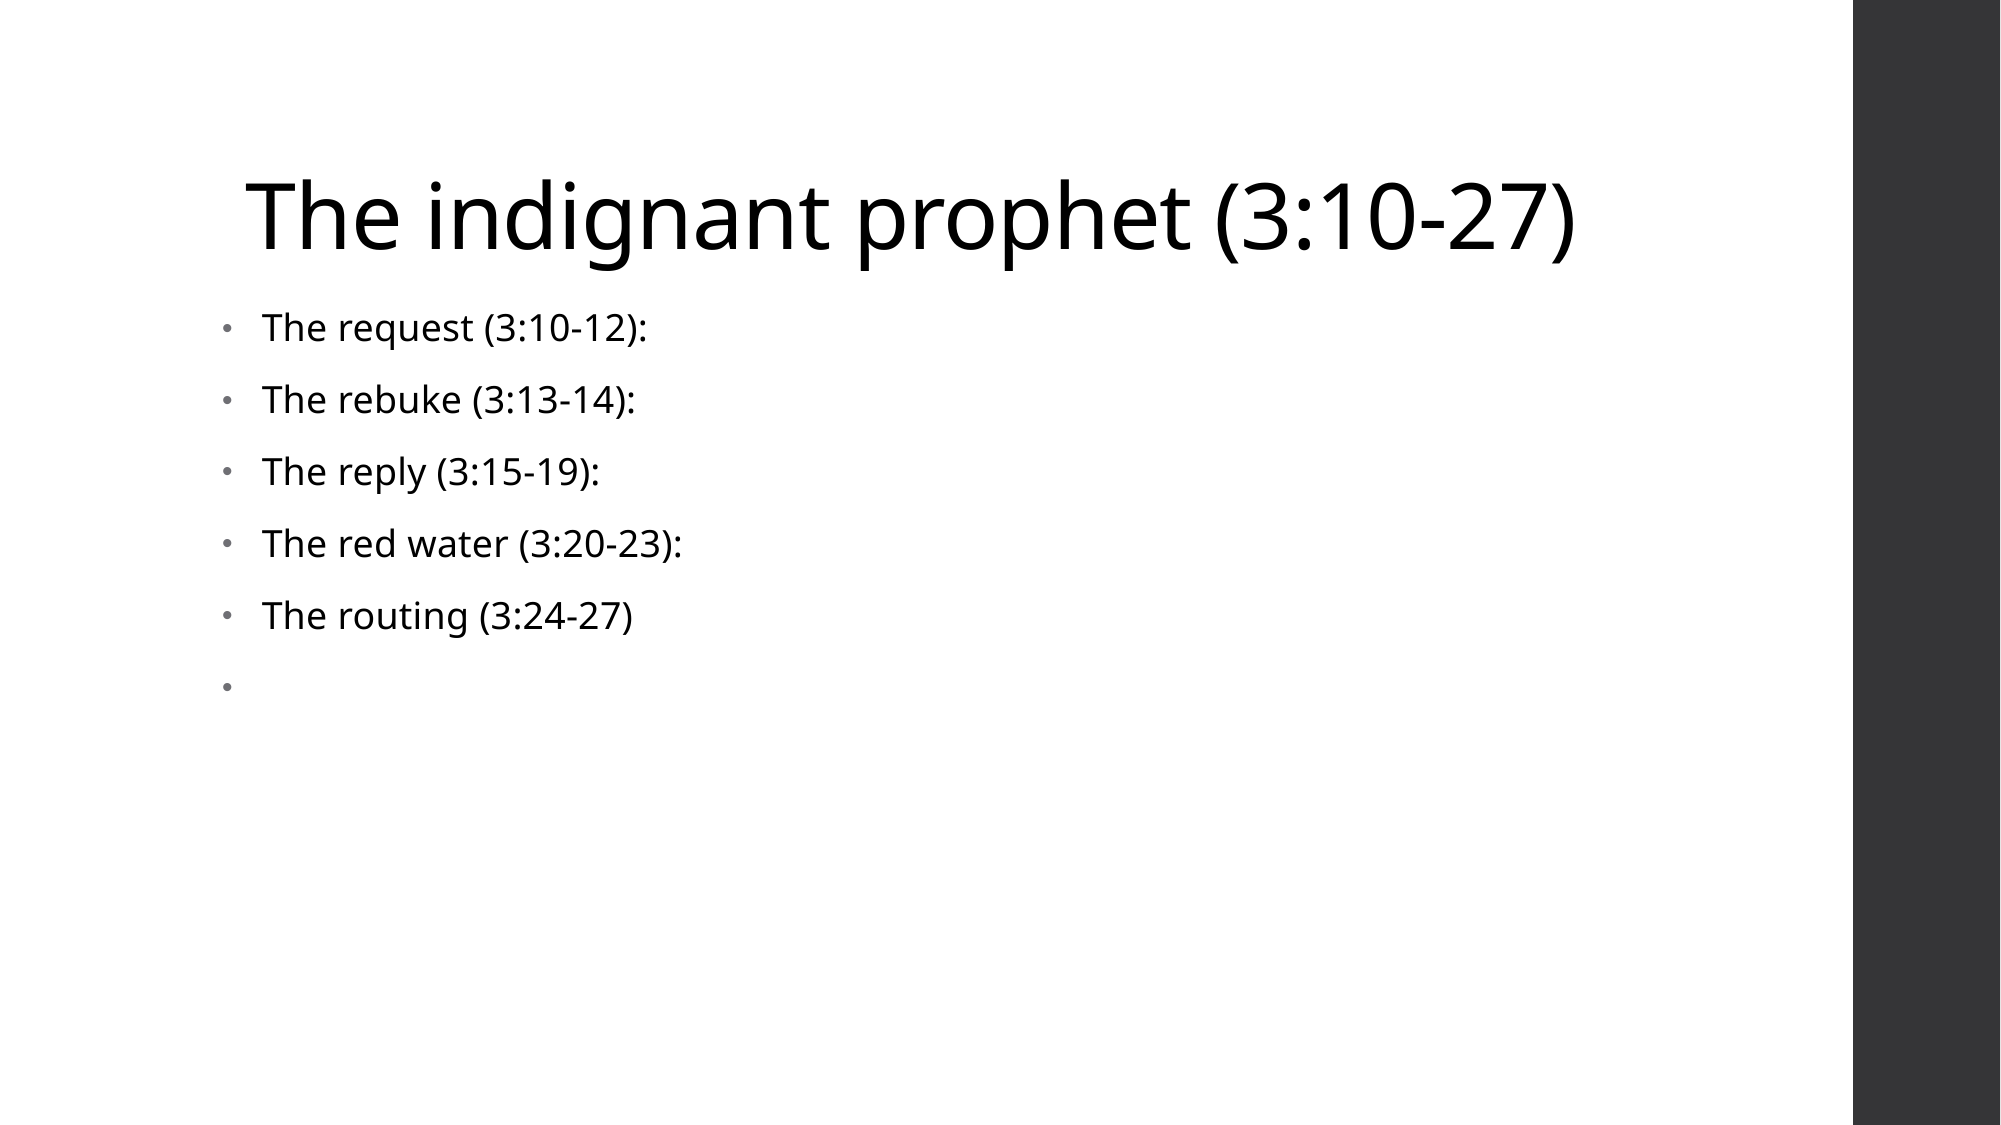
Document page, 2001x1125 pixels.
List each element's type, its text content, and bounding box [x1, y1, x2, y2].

title The indignant prophet (3:10-27) [206, 60, 1797, 278]
list The request (3:10-12): The rebuke (3:13-14): The reply (3:15-19): The red water (3:20-23): The routing (3:24-27) [206, 299, 1617, 1014]
